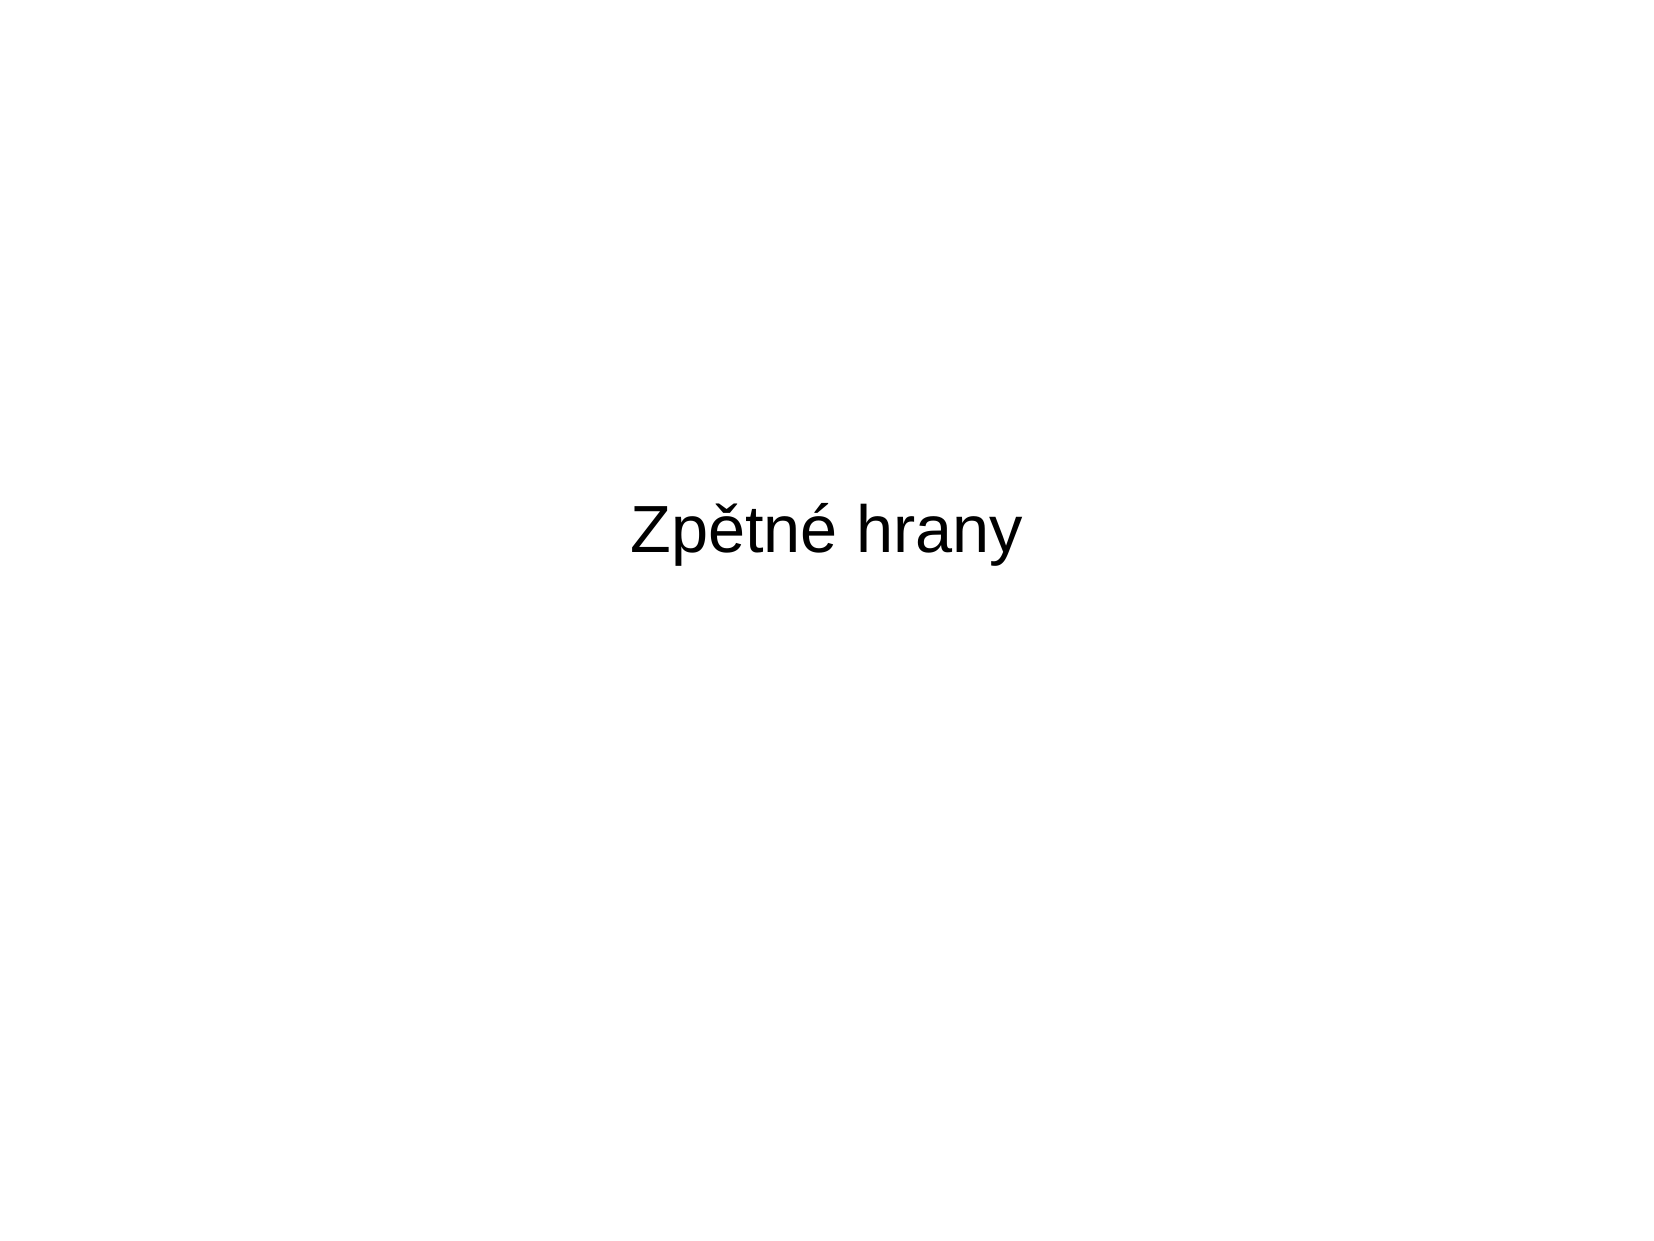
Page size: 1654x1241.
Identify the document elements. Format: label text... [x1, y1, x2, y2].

subtitle Zpětné hrany [82, 49, 1571, 1010]
